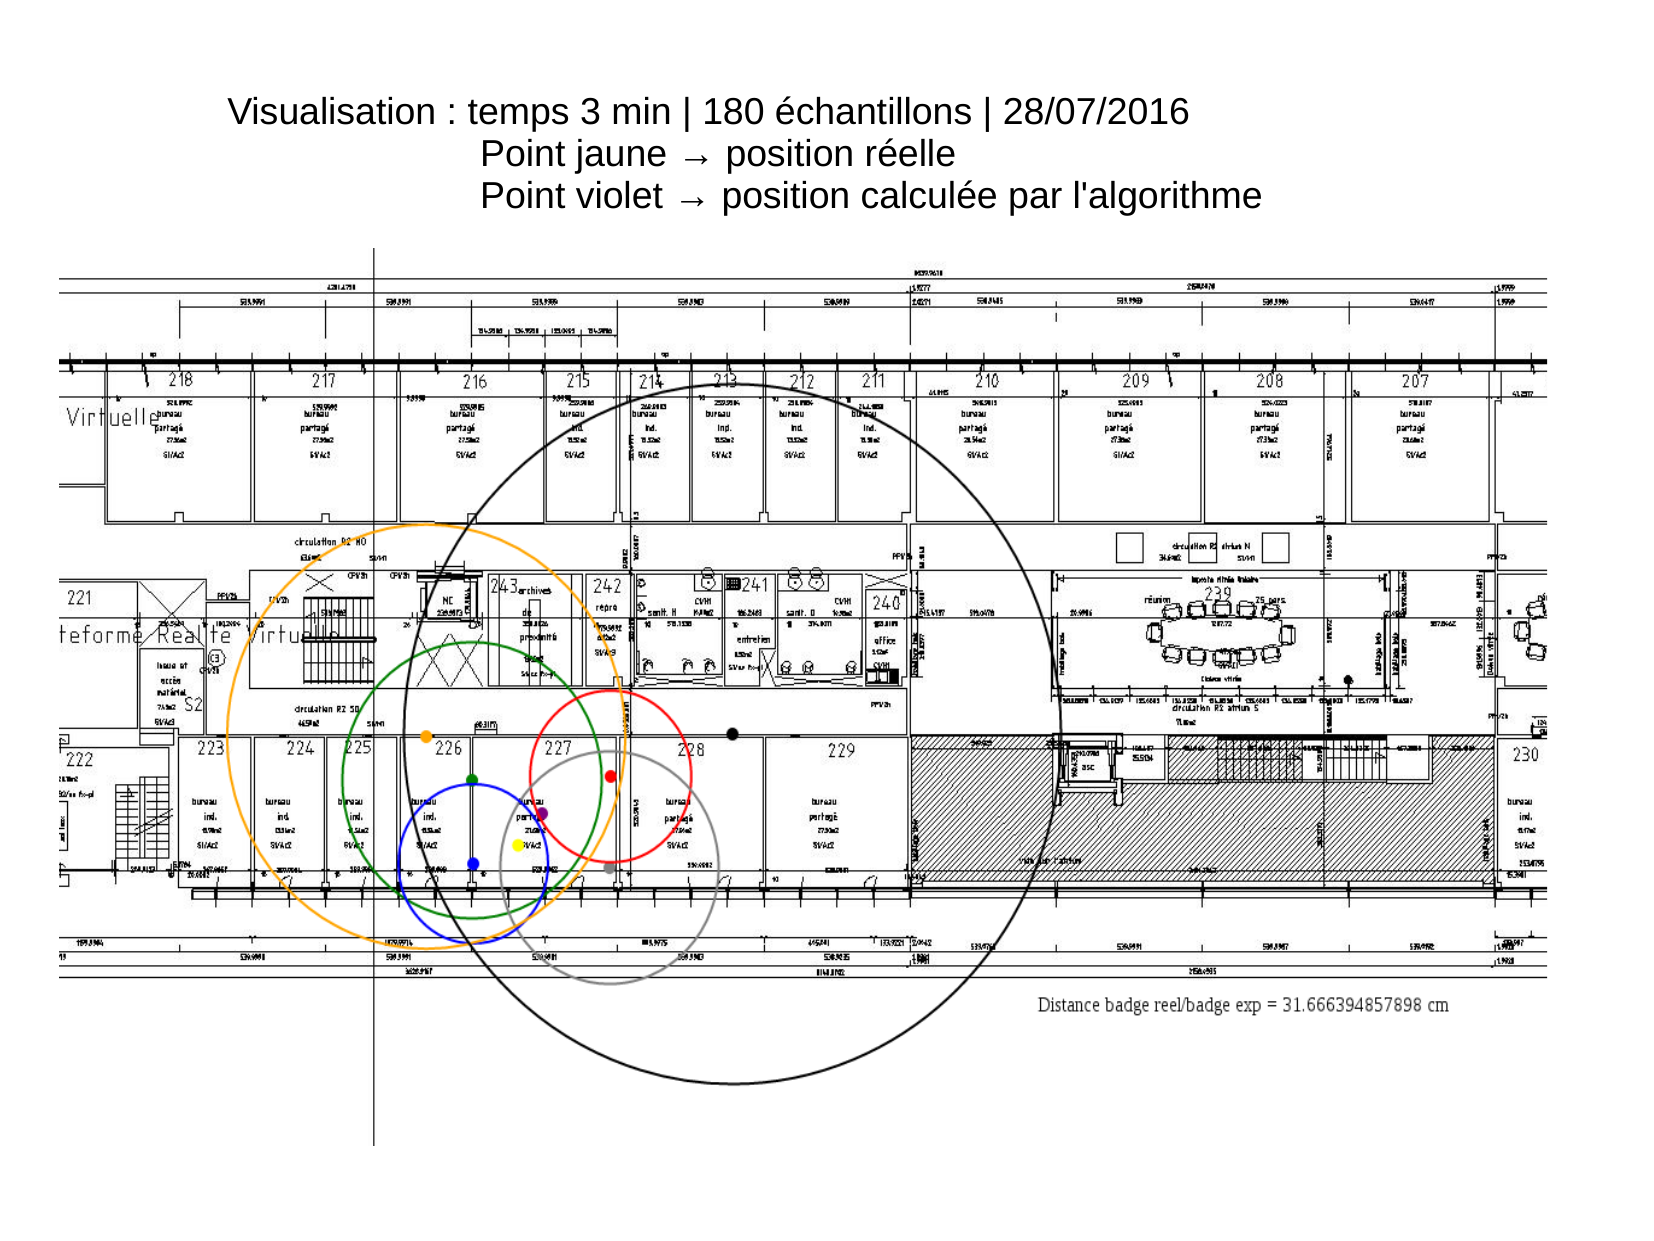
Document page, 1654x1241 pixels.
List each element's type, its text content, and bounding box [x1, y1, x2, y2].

text_box Visualisation : temps 3 min | 180 échantillons | 28/07/2016 Point jaune → position réelle Point violet → position calculée par l'algorithme [212, 82, 1489, 224]
picture [59, 248, 1548, 1146]
